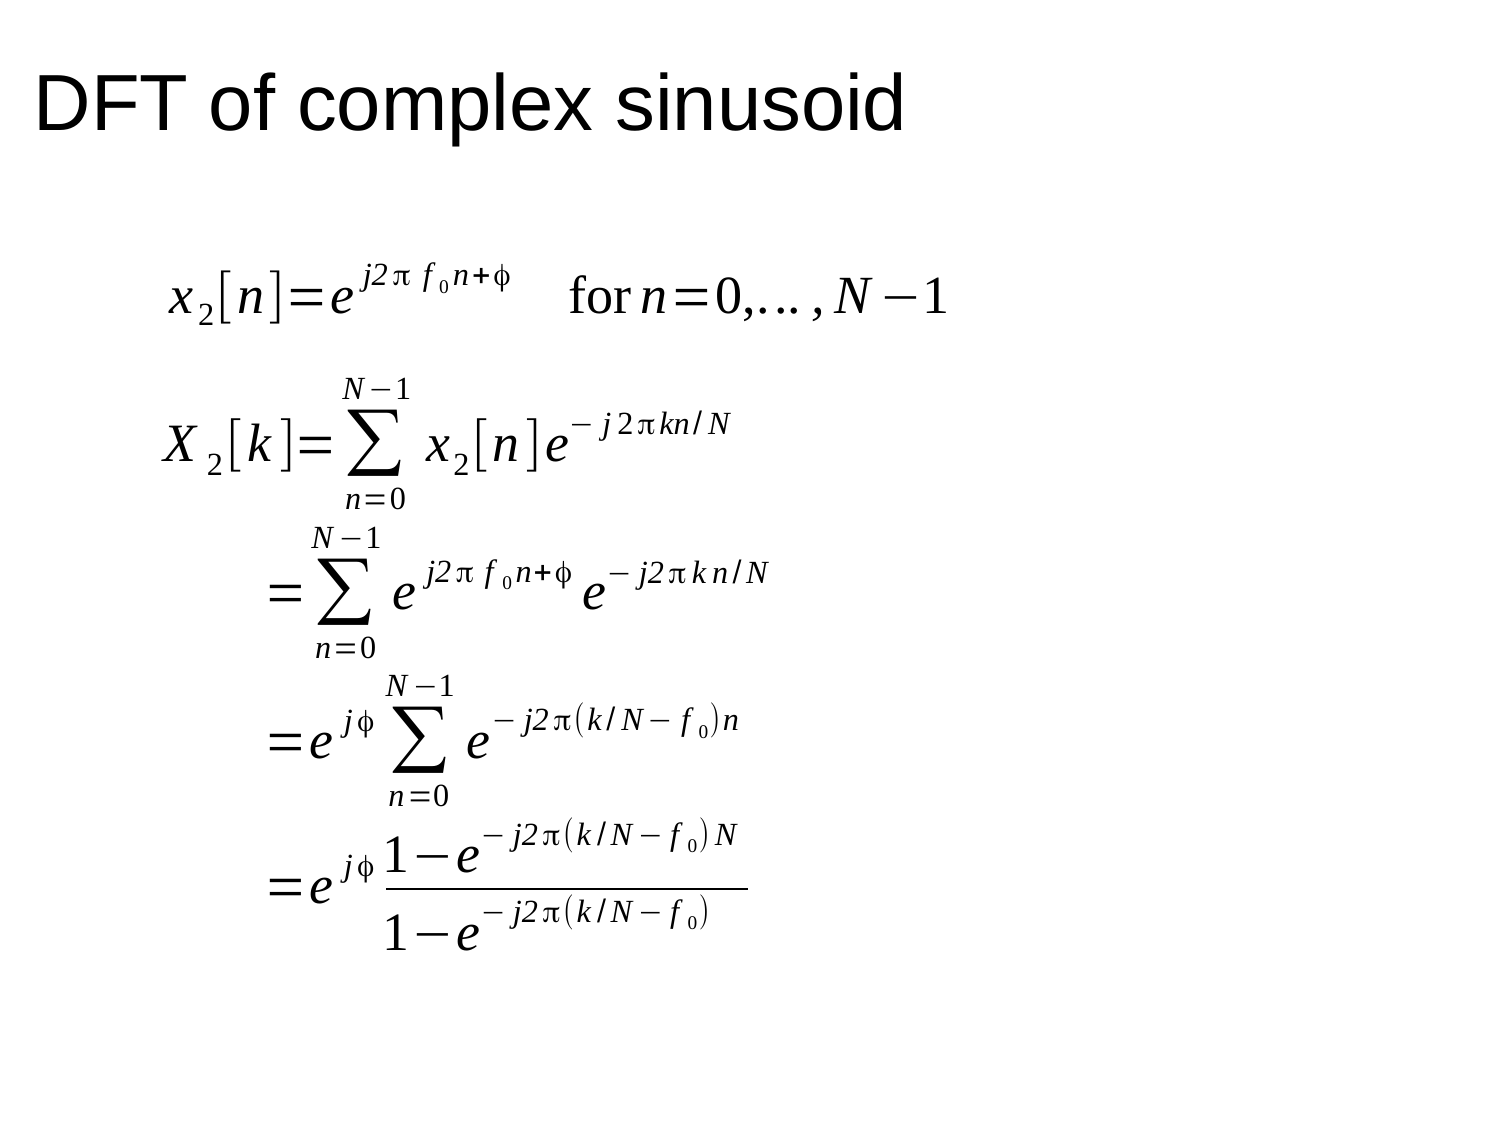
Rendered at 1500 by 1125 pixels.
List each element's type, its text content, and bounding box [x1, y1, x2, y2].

chart [151, 370, 779, 963]
title DFT of complex sinusoid [33, 9, 1384, 197]
chart [159, 256, 956, 333]
